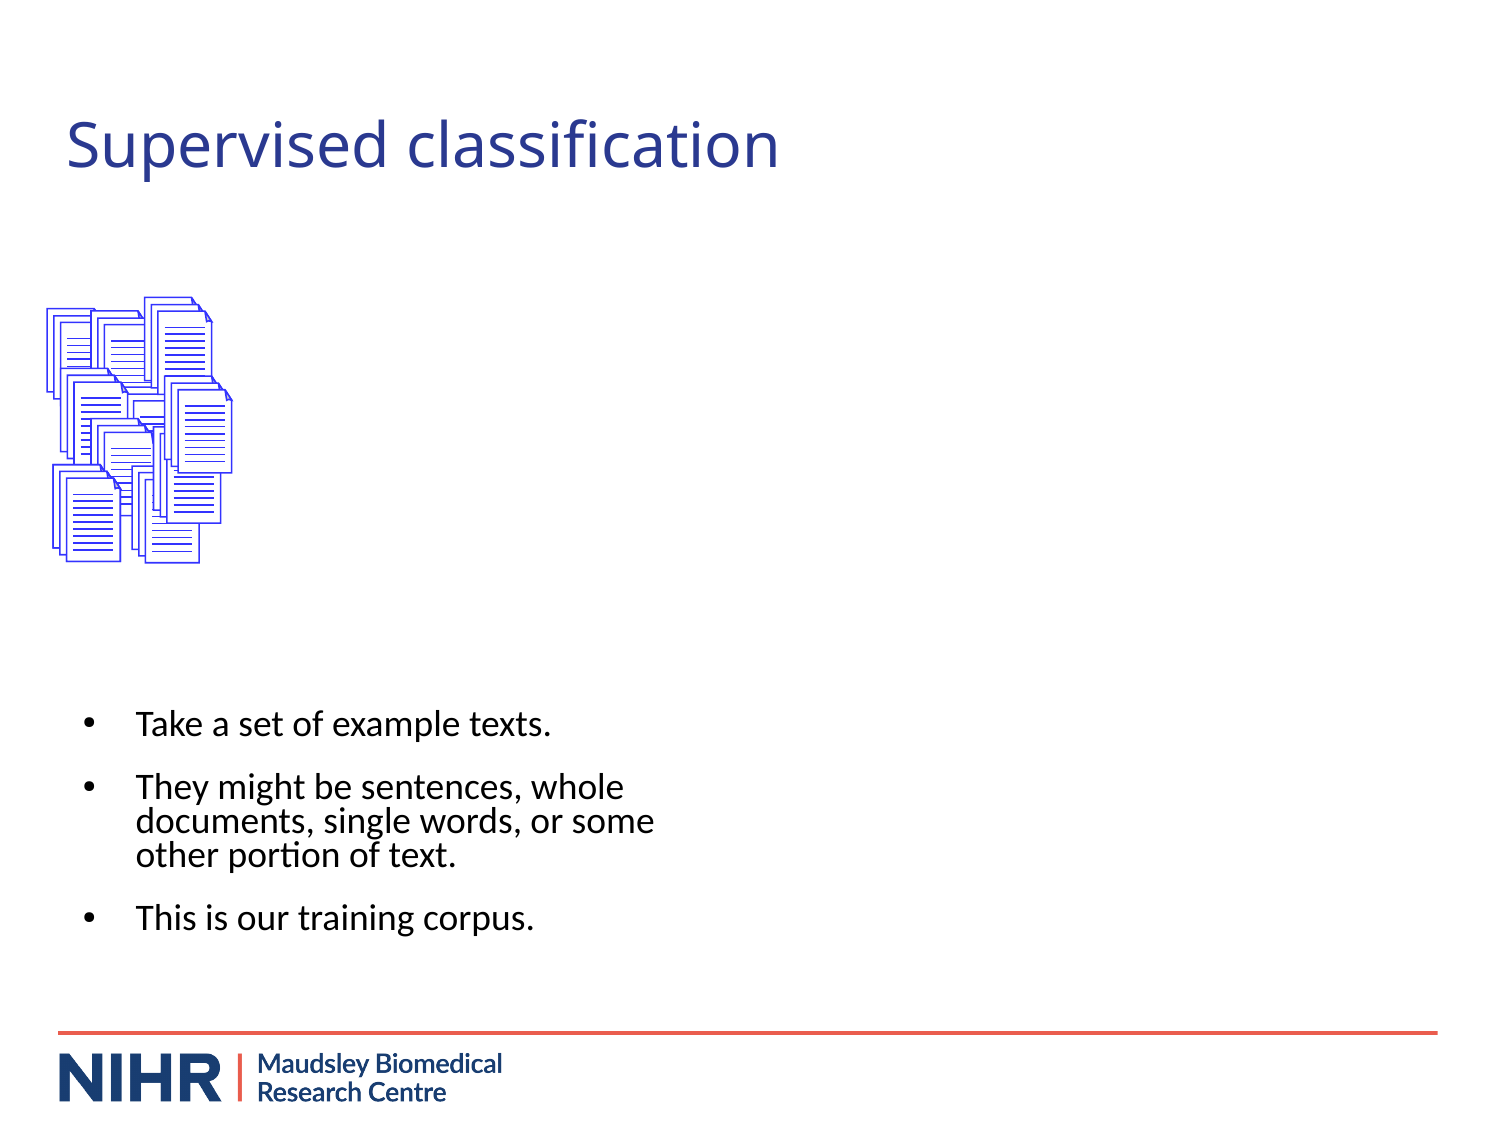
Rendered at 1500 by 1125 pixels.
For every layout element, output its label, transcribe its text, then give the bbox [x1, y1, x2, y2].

picture [29, 1018, 531, 1125]
title Supervised classification [51, 89, 1450, 223]
text_box [47, 297, 232, 563]
list Take a set of example texts. They might be sentences, whole documents, single words, or some other portion of text. This is our training corpus. [64, 708, 739, 939]
